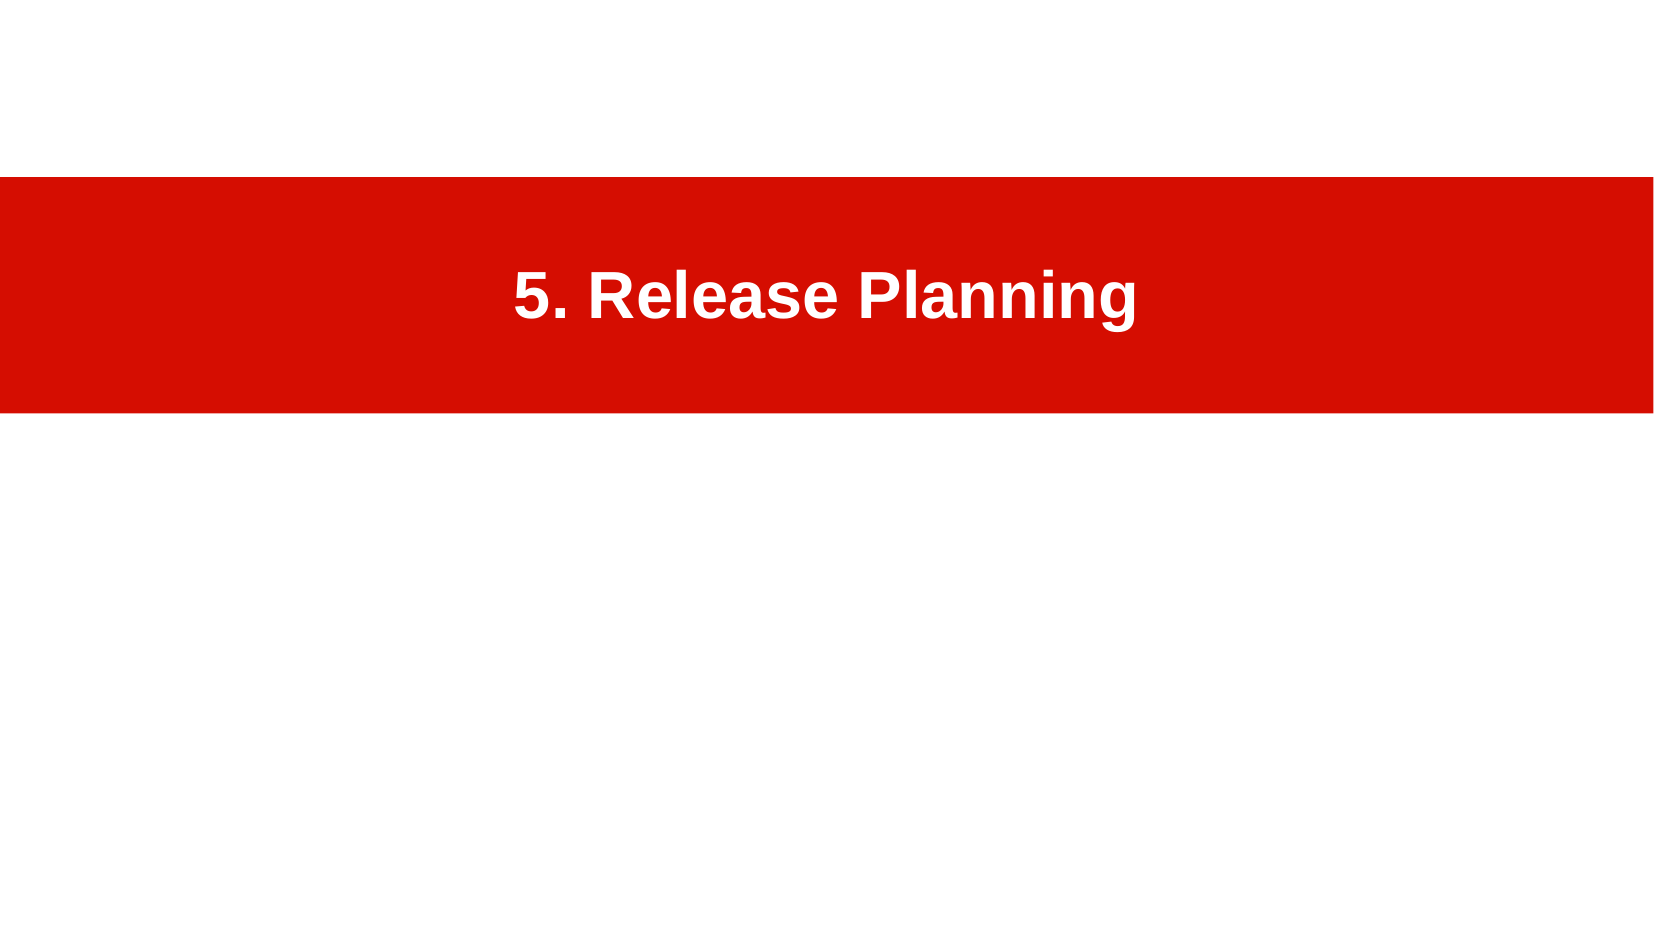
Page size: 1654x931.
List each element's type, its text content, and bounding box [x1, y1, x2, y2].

title 5. Release Planning [0, 177, 1654, 414]
